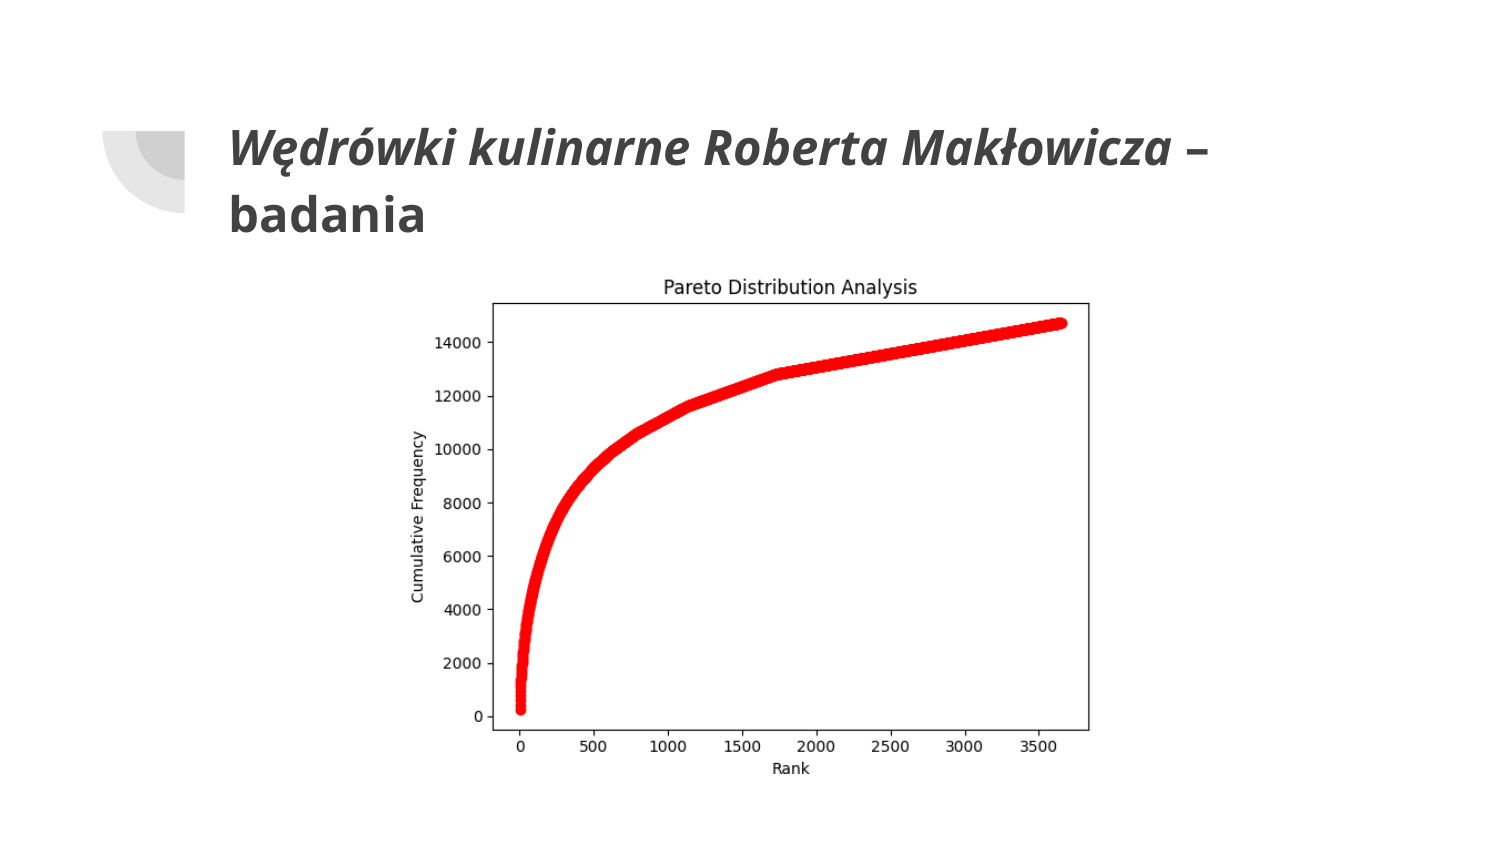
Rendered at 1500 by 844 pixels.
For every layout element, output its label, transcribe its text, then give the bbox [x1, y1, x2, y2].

title Wędrówki kulinarne Roberta Makłowicza – badania [213, 98, 1368, 263]
picture [395, 262, 1105, 794]
